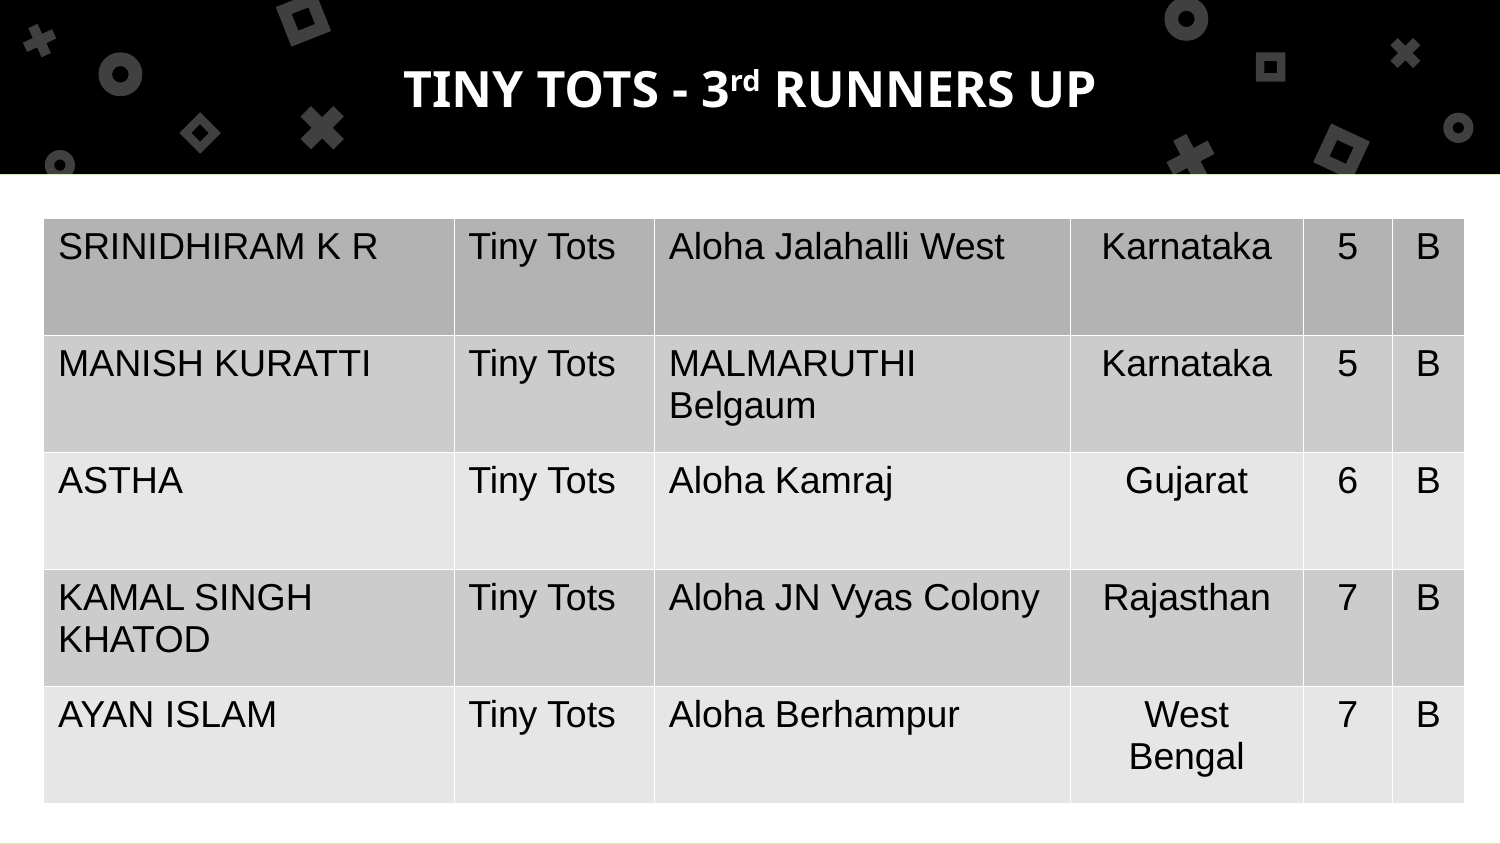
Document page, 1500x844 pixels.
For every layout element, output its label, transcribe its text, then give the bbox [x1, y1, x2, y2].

table_header Aloha Jalahalli West [655, 219, 1070, 335]
table_cell 7 [1304, 570, 1392, 686]
table_header Karnataka [1071, 219, 1303, 335]
table_cell Karnataka [1071, 336, 1303, 452]
table_header 5 [1304, 219, 1392, 335]
table_cell Rajasthan [1071, 570, 1303, 686]
table_cell Tiny Tots [455, 336, 654, 452]
table_header Tiny Tots [455, 219, 654, 335]
table_cell 5 [1304, 336, 1392, 452]
table_cell Gujarat [1071, 453, 1303, 569]
table_cell MANISH KURATTI [44, 336, 454, 452]
table_cell B [1393, 687, 1464, 803]
table_cell B [1393, 453, 1464, 569]
table_cell Aloha Kamraj [655, 453, 1070, 569]
table_cell B [1393, 570, 1464, 686]
table_cell Aloha Berhampur [655, 687, 1070, 803]
table_cell 6 [1304, 453, 1392, 569]
table_cell MALMARUTHI Belgaum [655, 336, 1070, 452]
text_box TINY TOTS - 3rd RUNNERS UP [75, 0, 1425, 175]
table_header SRINIDHIRAM K R [44, 219, 454, 335]
table_cell AYAN ISLAM [44, 687, 454, 803]
table_cell 7 [1304, 687, 1392, 803]
table_cell Tiny Tots [455, 687, 654, 803]
table_cell Aloha JN Vyas Colony [655, 570, 1070, 686]
table_header B [1393, 219, 1464, 335]
table_cell West Bengal [1071, 687, 1303, 803]
table_cell KAMAL SINGH KHATOD [44, 570, 454, 686]
table_cell Tiny Tots [455, 453, 654, 569]
table_cell Tiny Tots [455, 570, 654, 686]
table_cell B [1393, 336, 1464, 452]
table_cell ASTHA [44, 453, 454, 569]
